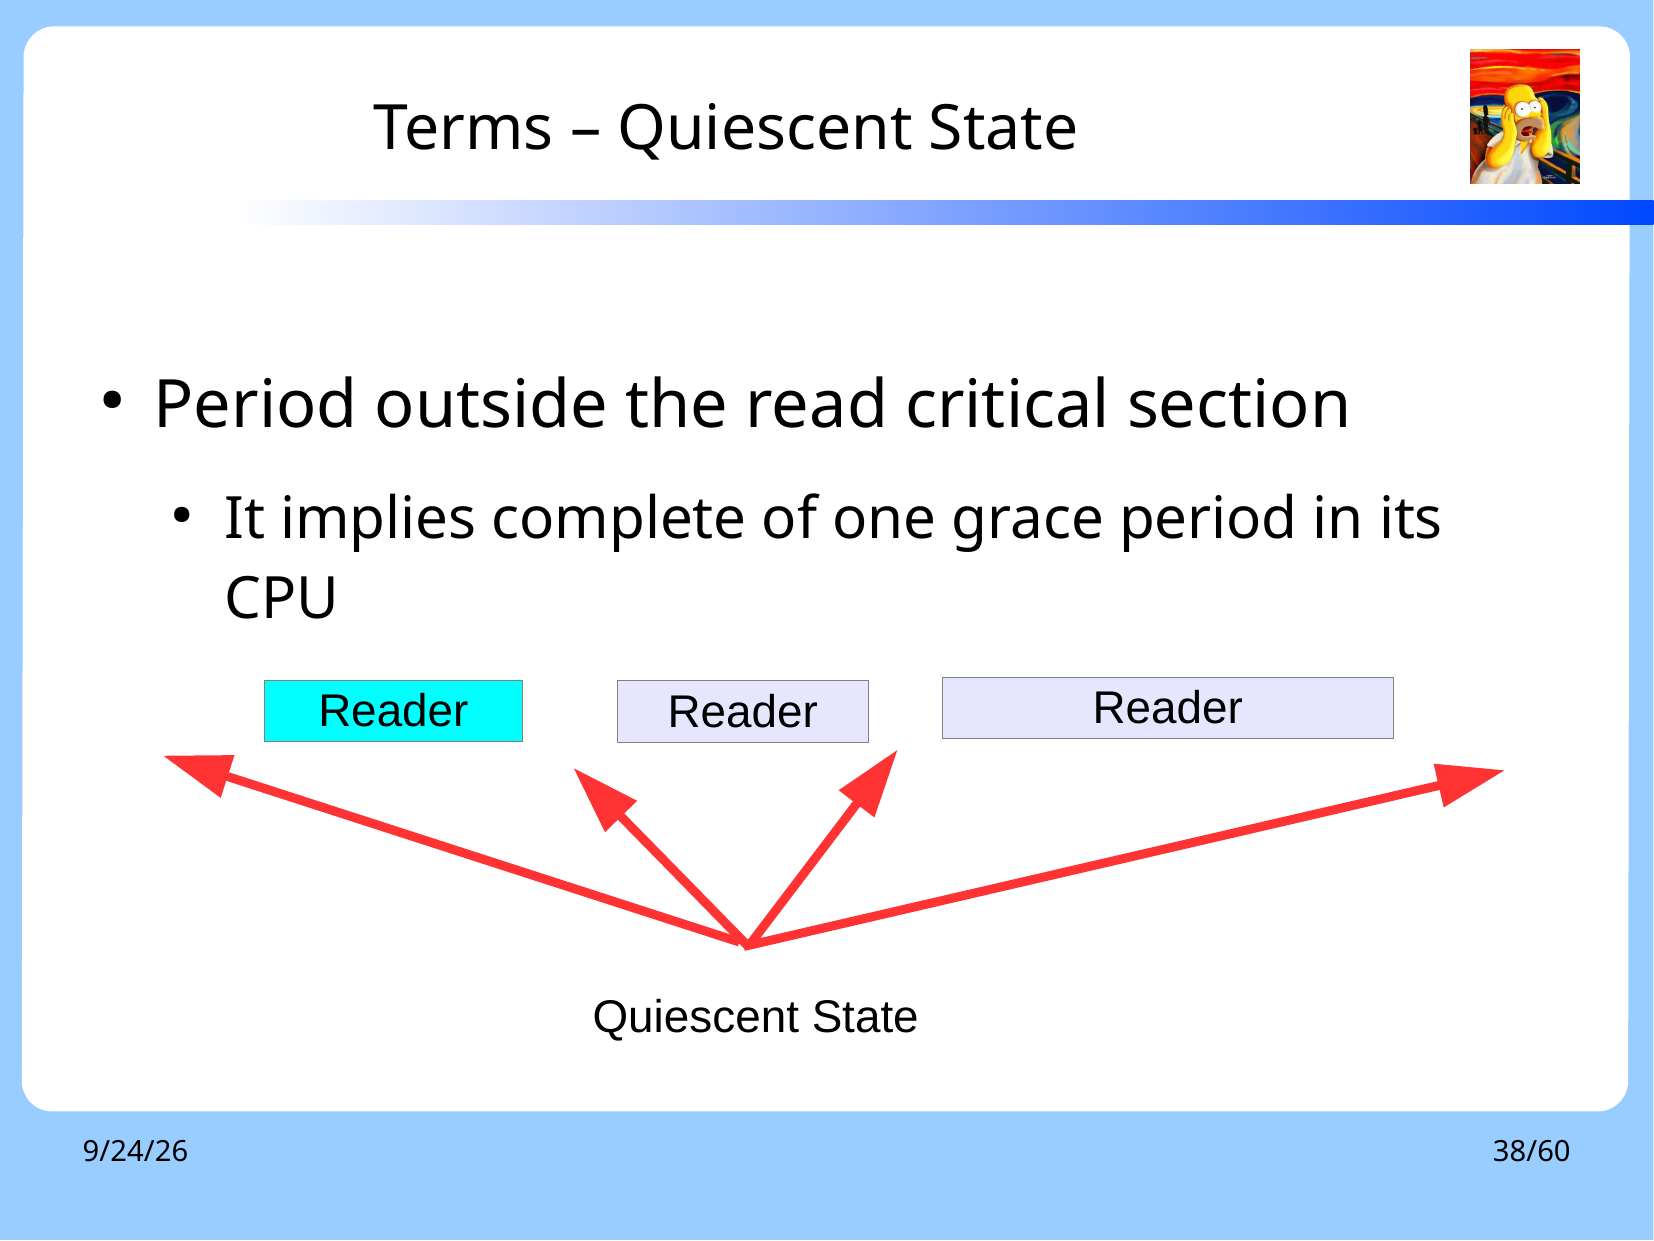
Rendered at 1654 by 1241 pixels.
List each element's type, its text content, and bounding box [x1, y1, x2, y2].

title Terms – Quiescent State [82, 49, 1371, 201]
picture [1470, 49, 1580, 184]
text_box Quiescent State [560, 983, 952, 1051]
list Period outside the read critical section It implies complete of one grace period in its CPU [82, 236, 1571, 956]
